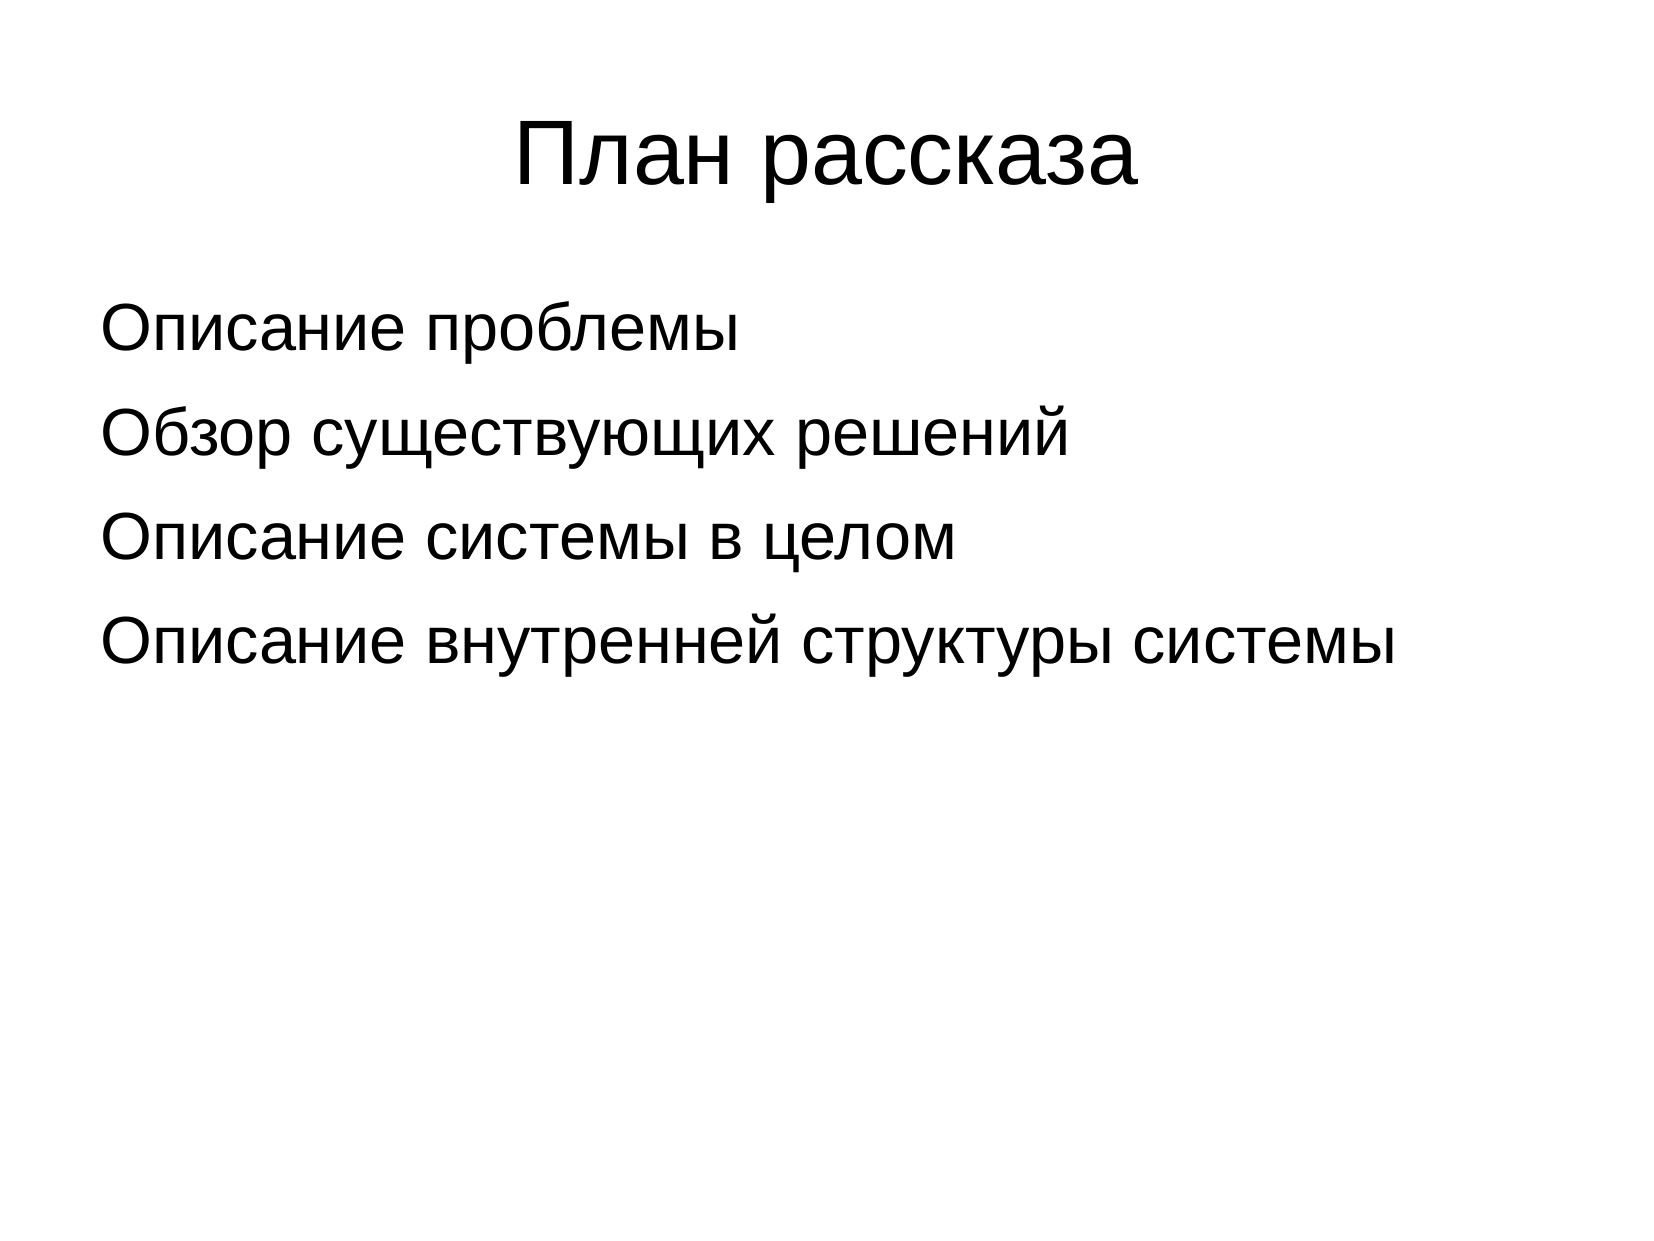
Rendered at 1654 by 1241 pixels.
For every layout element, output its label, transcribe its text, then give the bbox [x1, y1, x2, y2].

title План рассказа [82, 56, 1571, 250]
list Описание проблемы Обзор существующих решений Описание системы в целом Описание внутренней структуры системы [82, 290, 1571, 1109]
